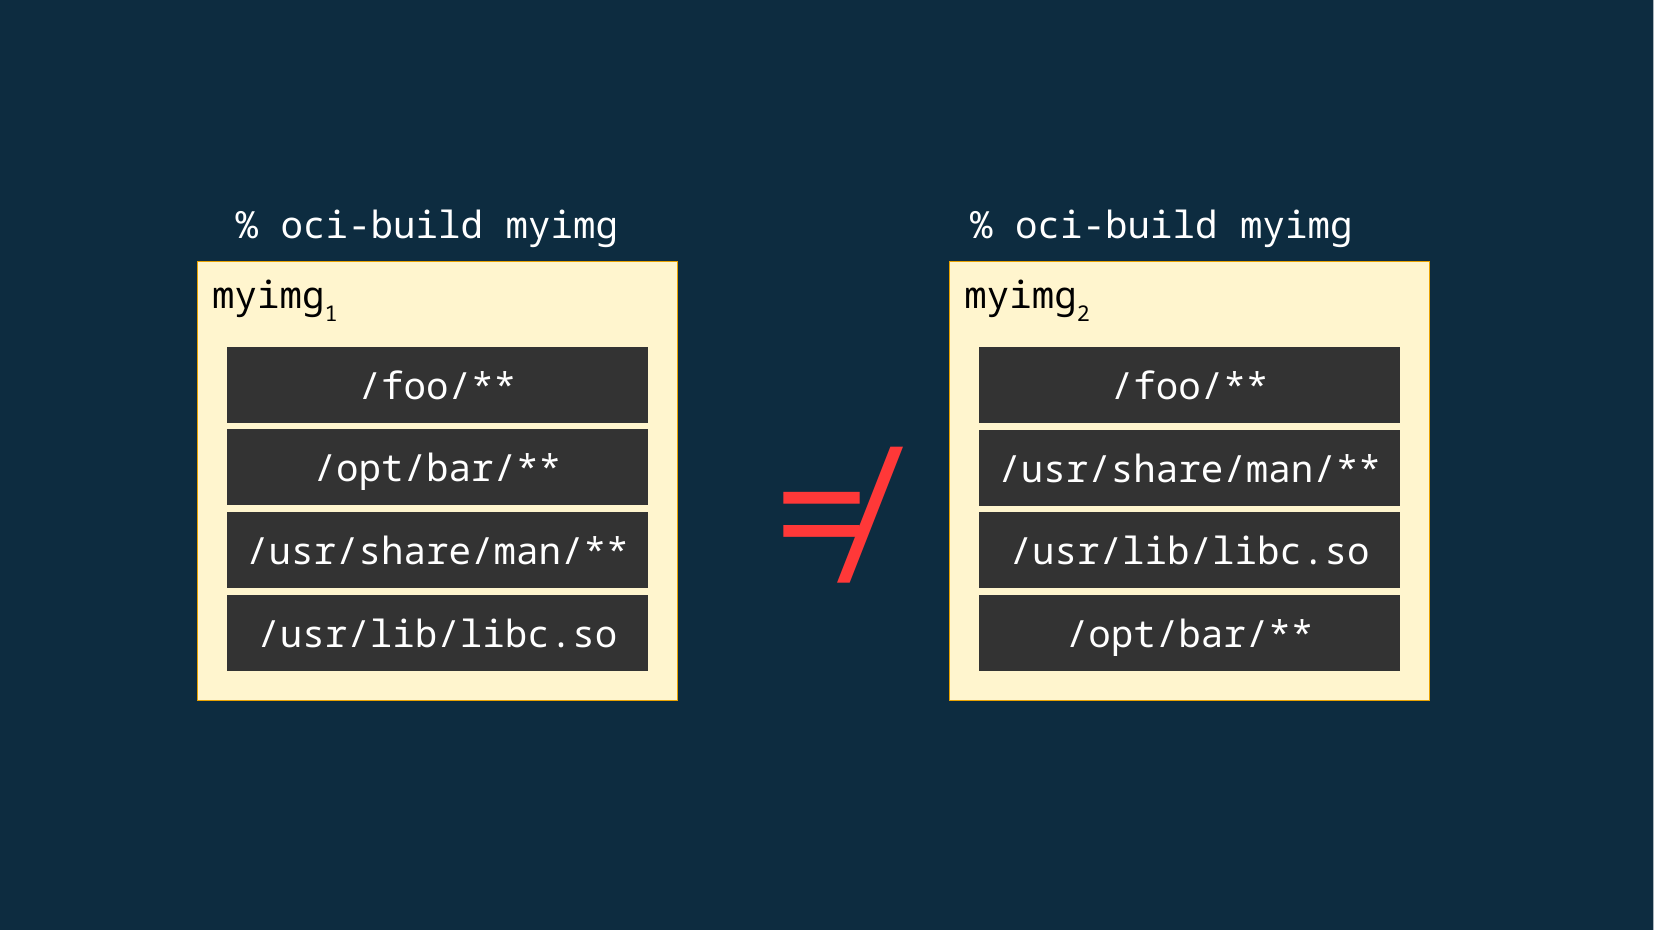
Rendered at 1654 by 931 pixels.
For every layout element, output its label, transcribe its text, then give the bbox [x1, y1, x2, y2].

text_box /usr/share/man/** [227, 512, 648, 588]
text_box /foo/** [979, 347, 1400, 423]
text_box /opt/bar/** [227, 429, 648, 505]
text_box /opt/bar/** [979, 595, 1400, 671]
text_box % oci-build myimg [220, 191, 716, 262]
text_box % oci-build myimg [955, 191, 1451, 296]
text_box /usr/lib/libc.so [979, 512, 1400, 588]
text_box ≠ [760, 387, 882, 603]
text_box myimg2 [949, 261, 1430, 701]
text_box /usr/share/man/** [979, 430, 1400, 506]
text_box /foo/** [227, 347, 648, 423]
text_box /usr/lib/libc.so [227, 595, 648, 671]
text_box myimg1 [197, 261, 678, 701]
